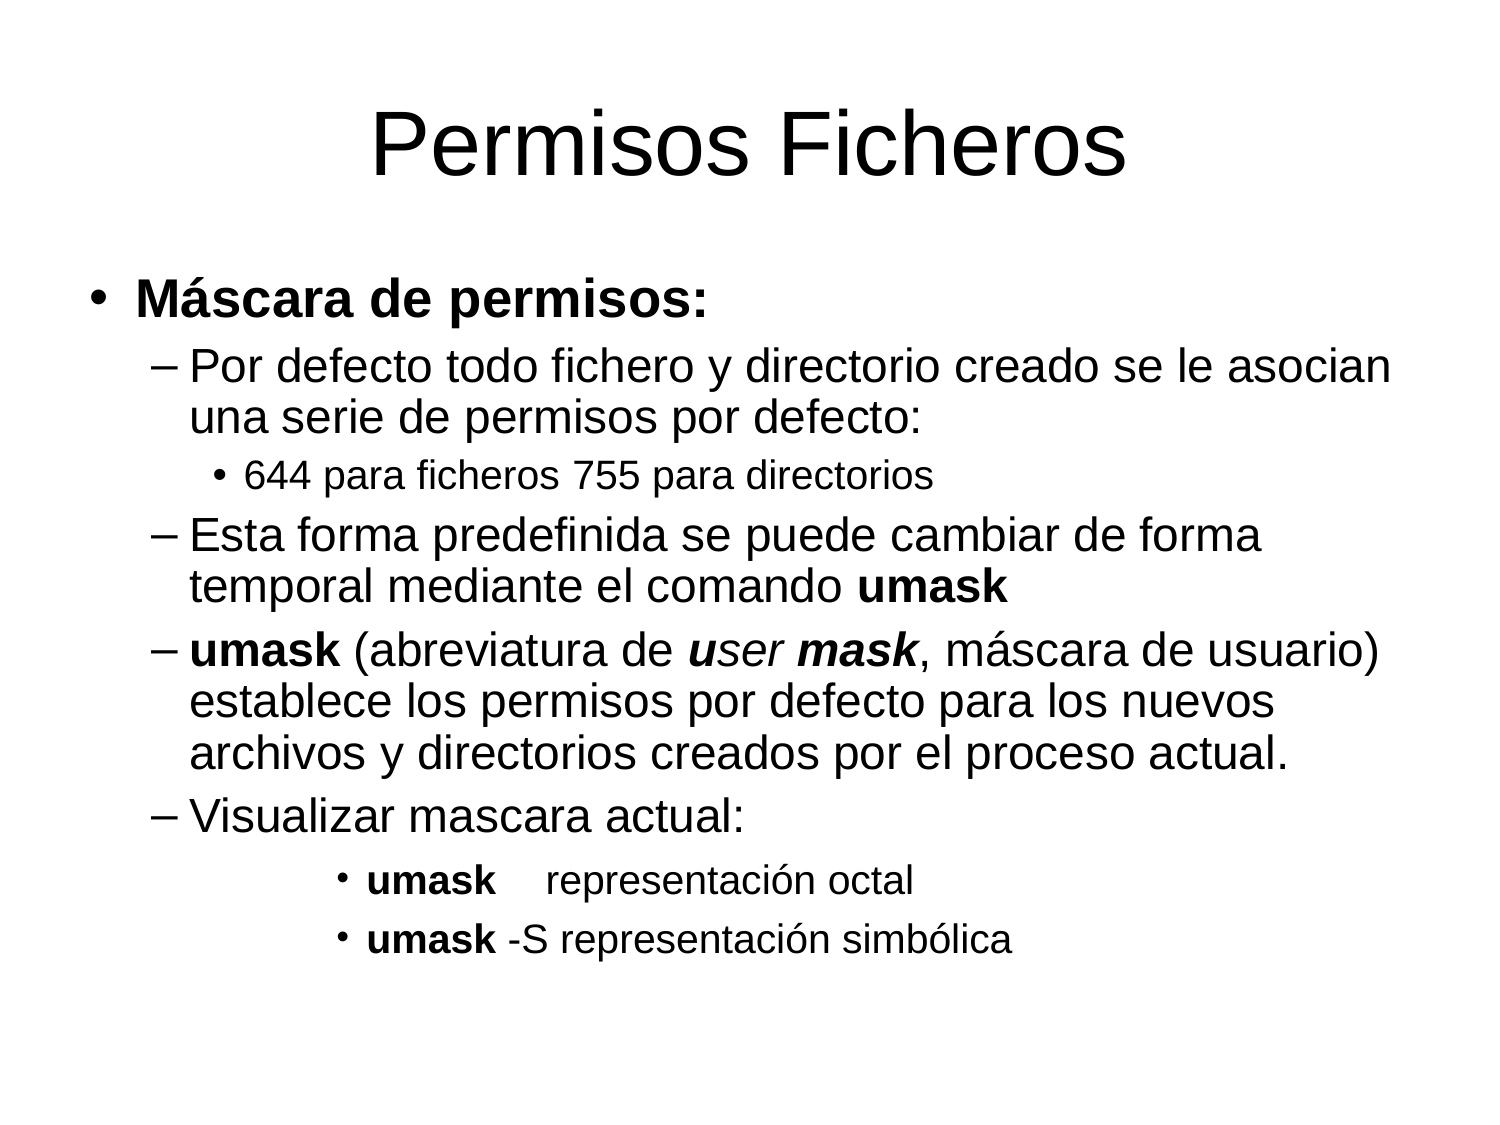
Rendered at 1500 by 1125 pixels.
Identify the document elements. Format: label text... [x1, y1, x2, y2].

title Permisos Ficheros [75, 45, 1426, 233]
list Máscara de permisos: Por defecto todo fichero y directorio creado se le asocian una serie de permisos por defecto: 644 para ficheros 755 para directorios Esta forma predefinida se puede cambiar de forma temporal mediante el comando umask umask (abreviatura de user mask, máscara de usuario) establece los permisos por defecto para los nuevos archivos y directorios creados por el proceso actual. Visualizar mascara actual: umask representación octal umask -S representación simbólica [75, 262, 1426, 1005]
